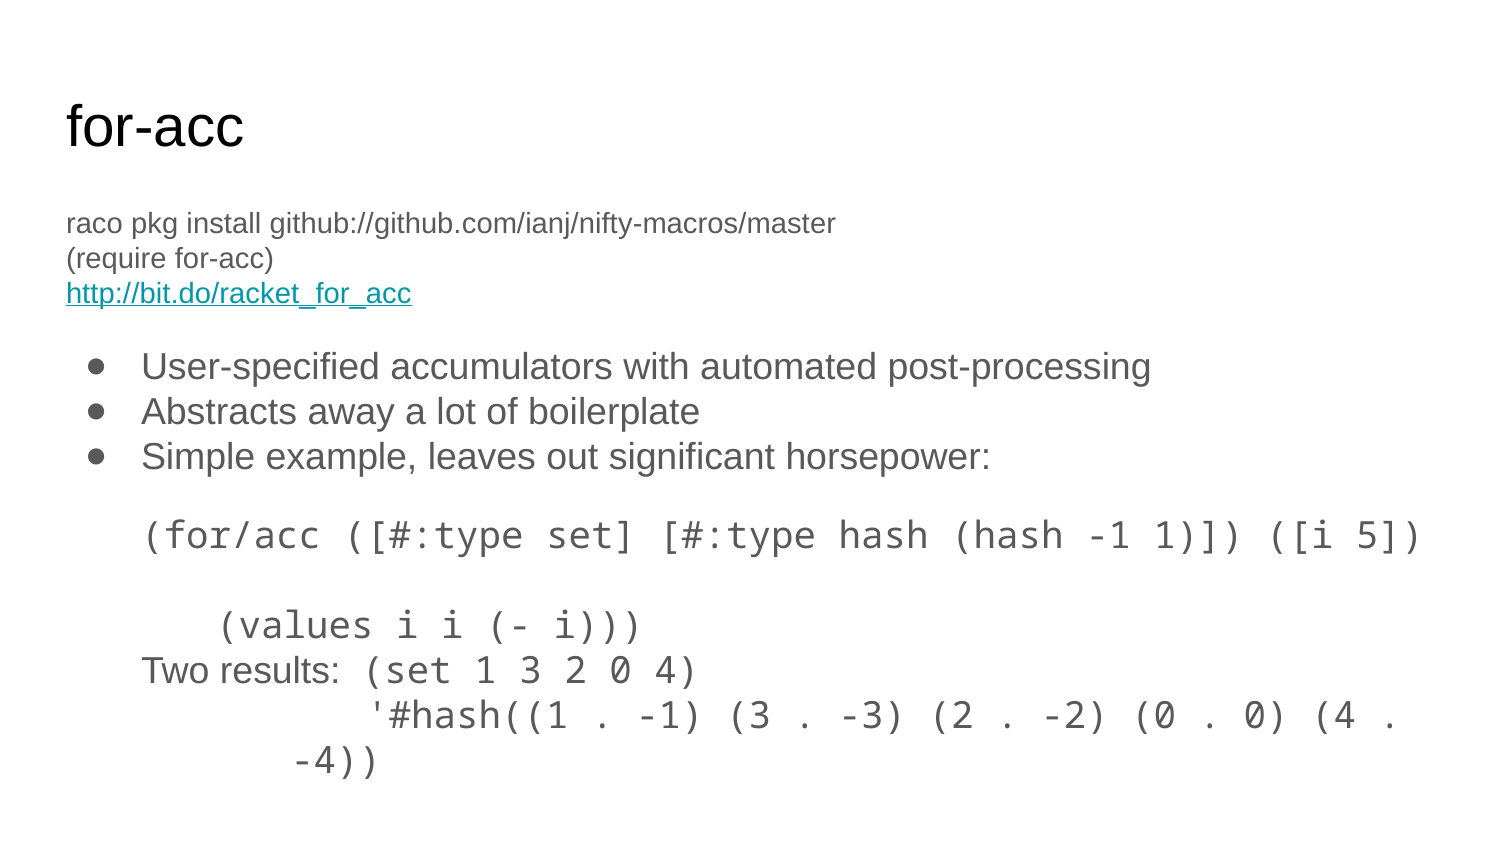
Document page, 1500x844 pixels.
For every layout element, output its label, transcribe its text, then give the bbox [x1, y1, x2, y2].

title for-acc [51, 72, 1449, 167]
list raco pkg install github://github.com/ianj/nifty-macros/master (require for-acc) http://bit.do/racket_for_acc User-specified accumulators with automated post-processing Abstracts away a lot of boilerplate Simple example, leaves out significant horsepower: (for/acc ([#:type set] [#:type hash (hash -1 1)]) ([i 5]) (values i i (- i))) Two results: (set 1 3 2 0 4) '#hash((1 . -1) (3 . -3) (2 . -2) (0 . 0) (4 . -4)) [51, 189, 1449, 750]
